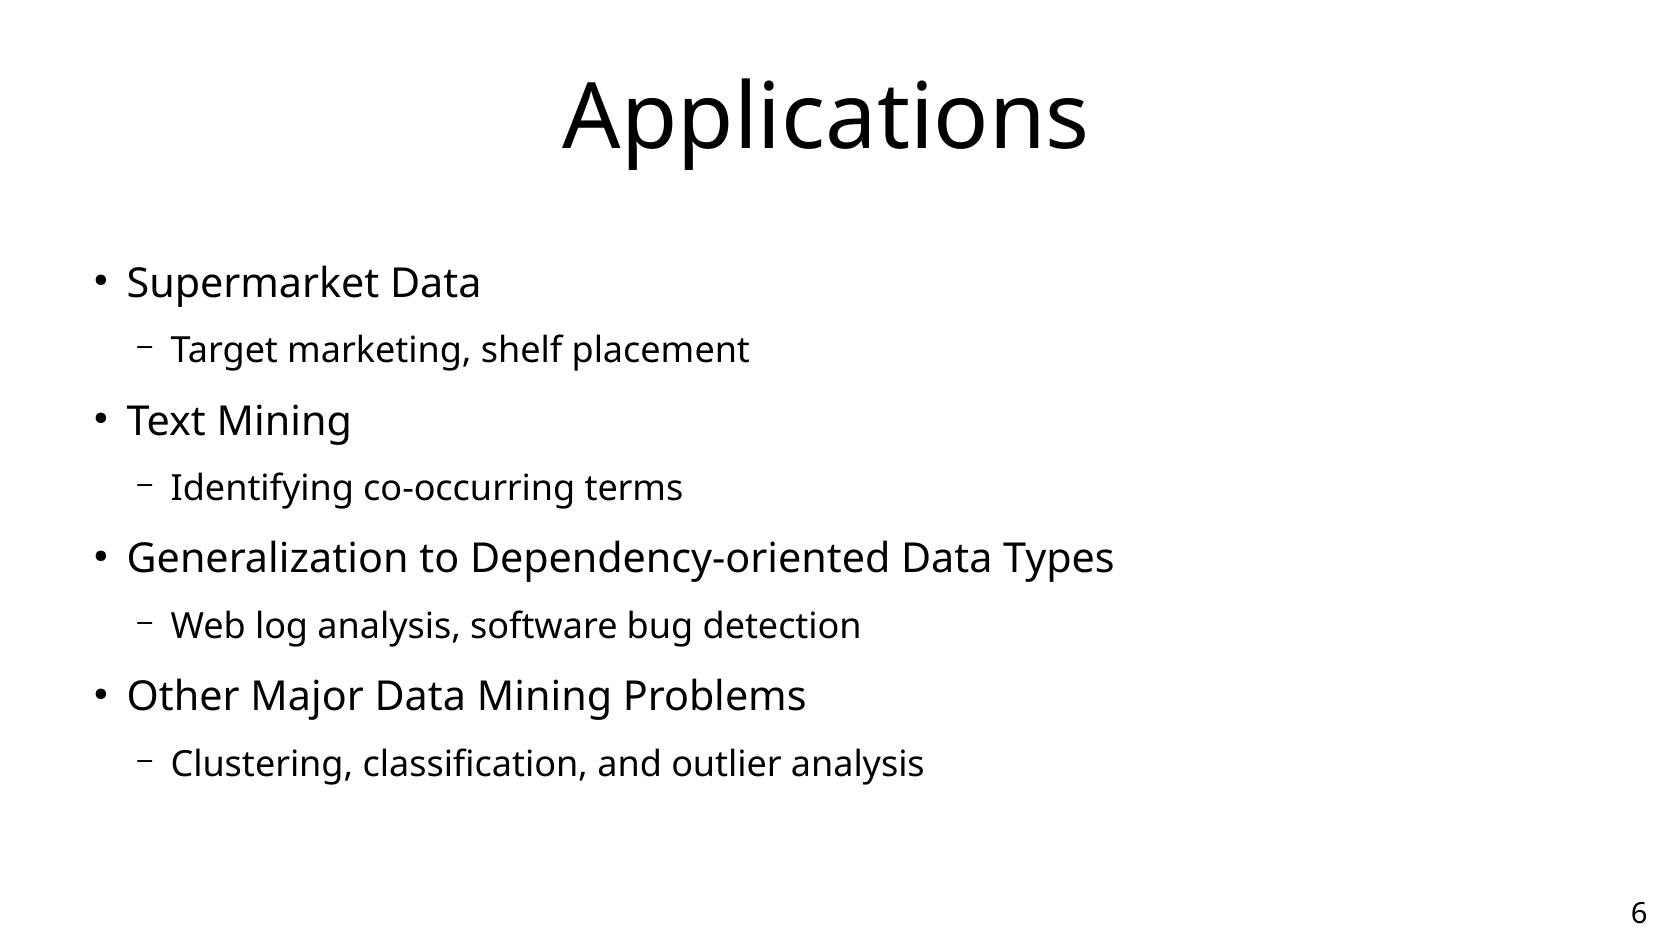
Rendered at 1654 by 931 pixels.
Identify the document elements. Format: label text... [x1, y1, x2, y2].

list Supermarket Data Target marketing, shelf placement Text Mining Identifying co-occurring terms Generalization to Dependency-oriented Data Types Web log analysis, software bug detection Other Major Data Mining Problems Clustering, classification, and outlier analysis [82, 253, 1571, 793]
title Applications [82, 1, 1571, 226]
